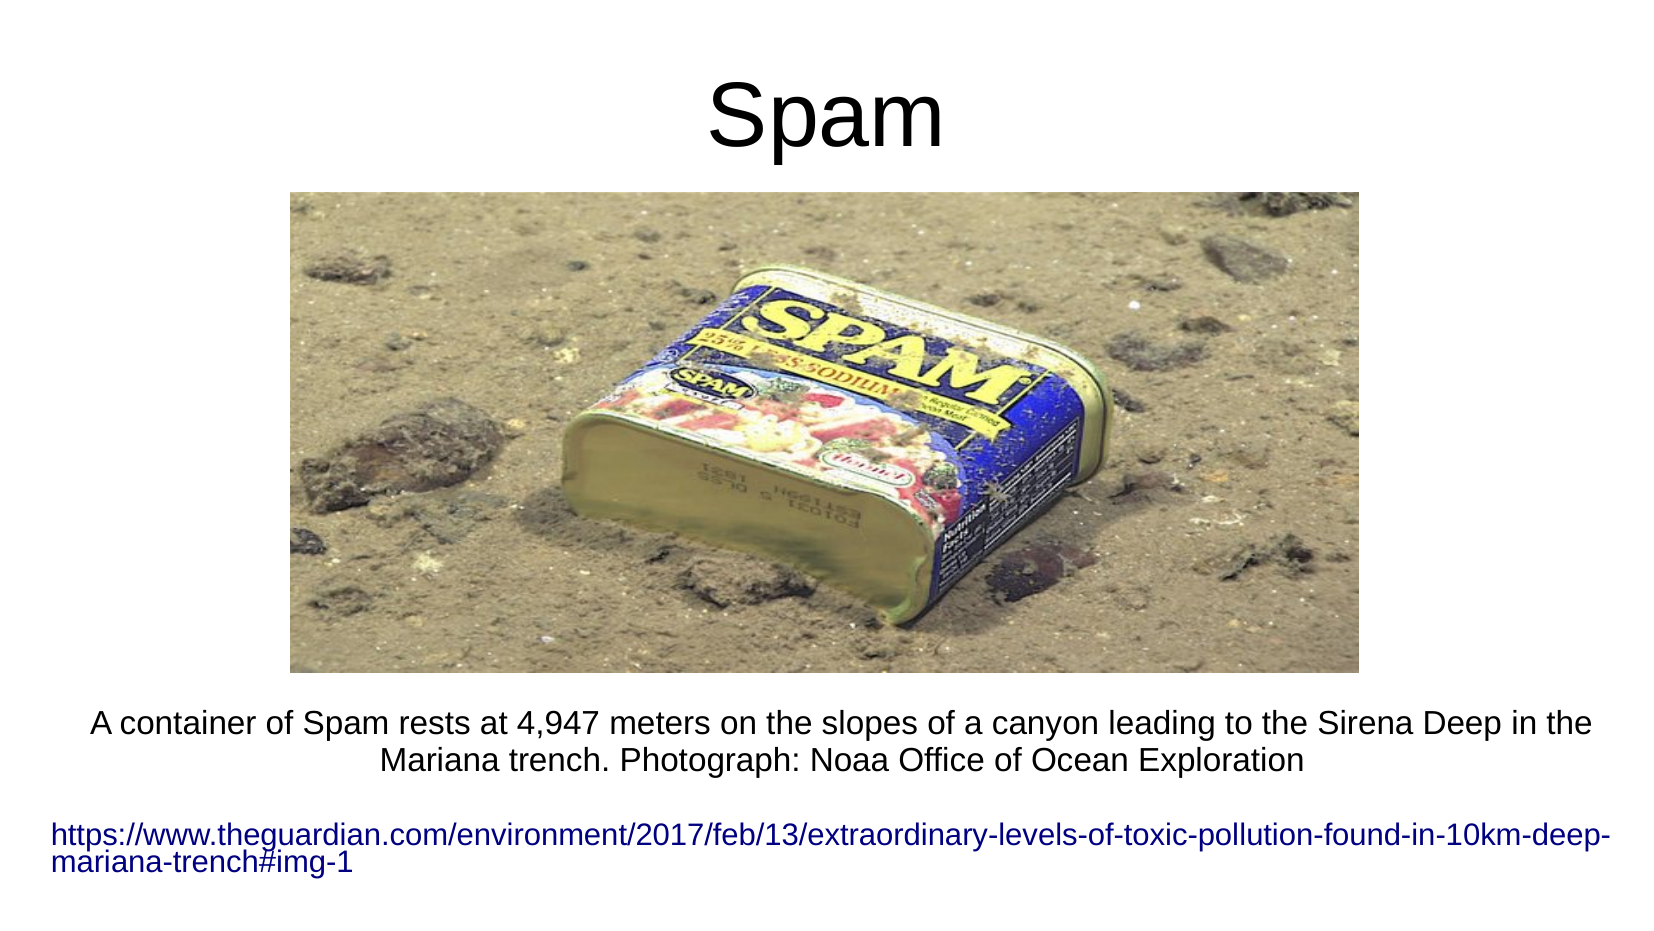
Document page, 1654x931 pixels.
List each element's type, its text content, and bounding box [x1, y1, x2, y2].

text_box A container of Spam rests at 4,947 meters on the slopes of a canyon leading to the Sirena Deep in the Mariana trench. Photograph: Noaa Office of Ocean Exploration [67, 696, 1619, 786]
title Spam [82, 37, 1571, 193]
picture [290, 192, 1359, 673]
text_box https://www.theguardian.com/environment/2017/feb/13/extraordinary-levels-of-toxic-pollution-found-in-10km-deep-mariana-trench#img-1 [36, 809, 1627, 894]
